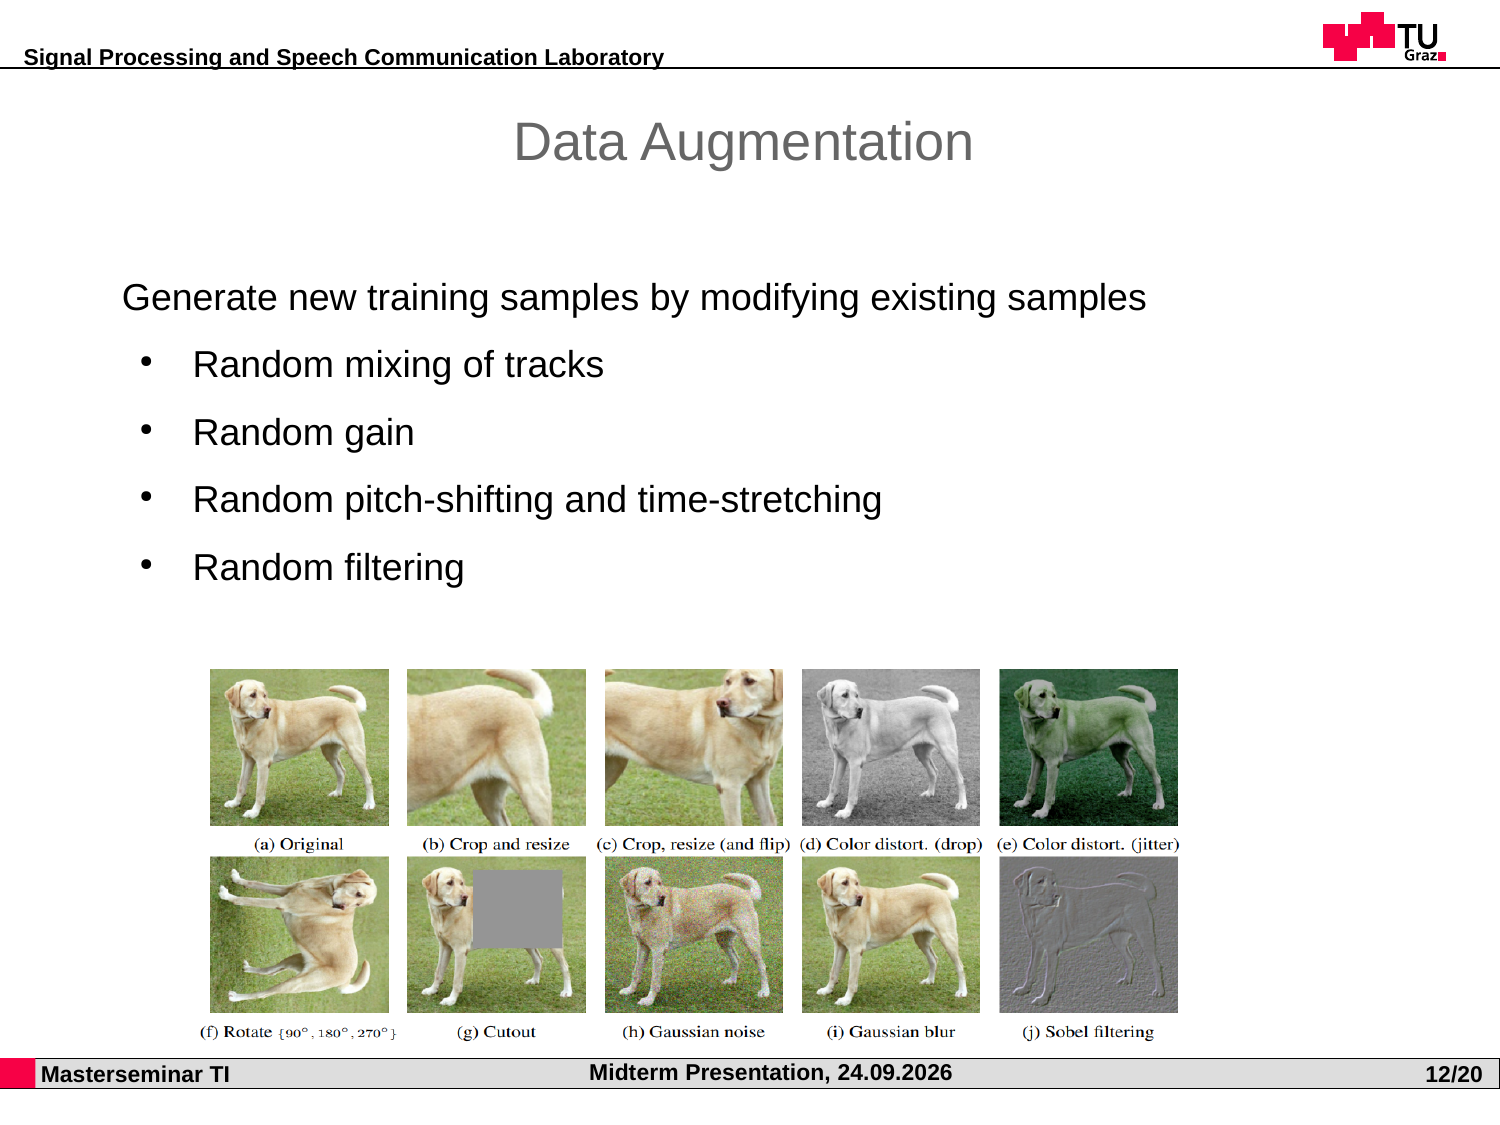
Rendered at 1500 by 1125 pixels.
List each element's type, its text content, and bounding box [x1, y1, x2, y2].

list Generate new training samples by modifying existing samples Random mixing of tracks Random gain Random pitch-shifting and time-stretching Random filtering [107, 243, 1382, 763]
picture [188, 656, 1193, 1046]
list Data Augmentation [107, 106, 1382, 201]
